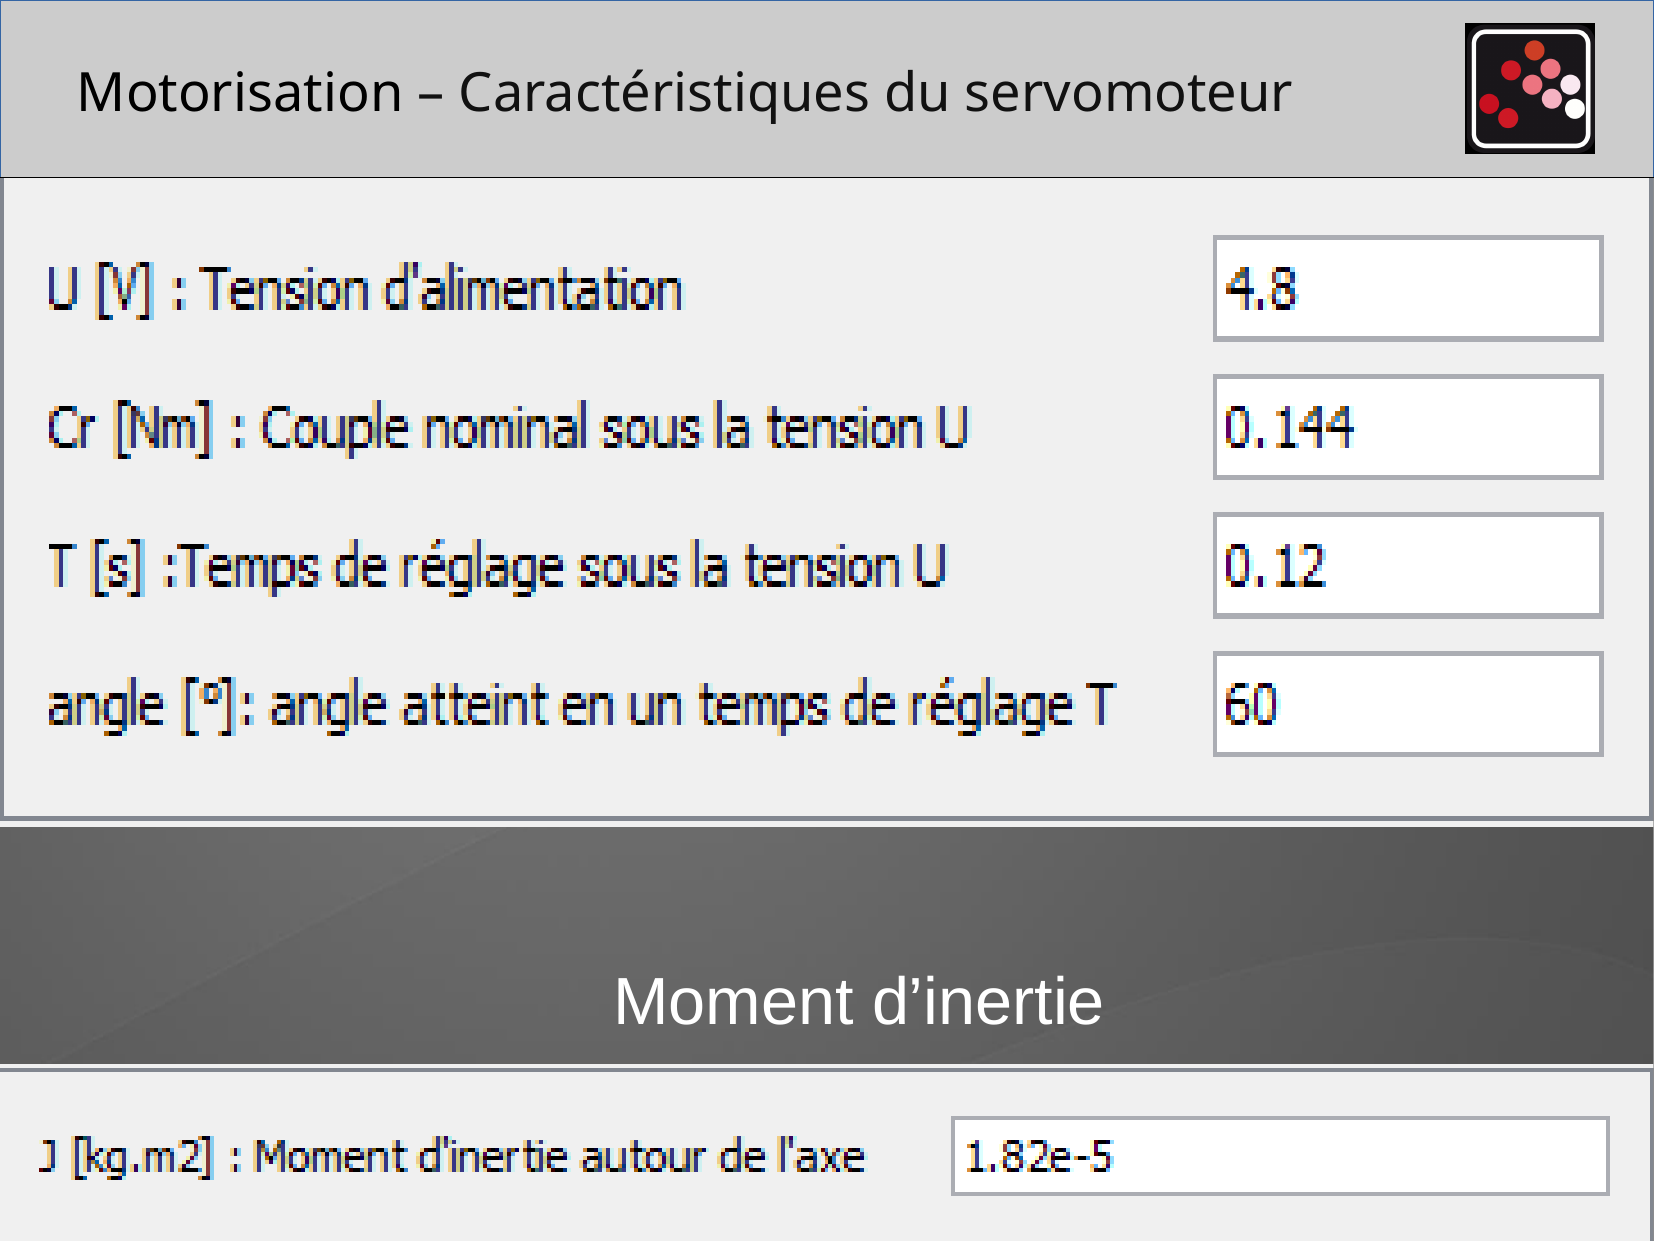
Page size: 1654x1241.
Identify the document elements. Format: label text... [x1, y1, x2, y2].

picture [1465, 23, 1595, 154]
text_box Moment d’inertie [598, 956, 1123, 1047]
text_box Motorisation – Caractéristiques du servomoteur [0, 23, 1430, 178]
picture [0, 178, 1654, 1241]
text_box [0, 0, 1654, 177]
